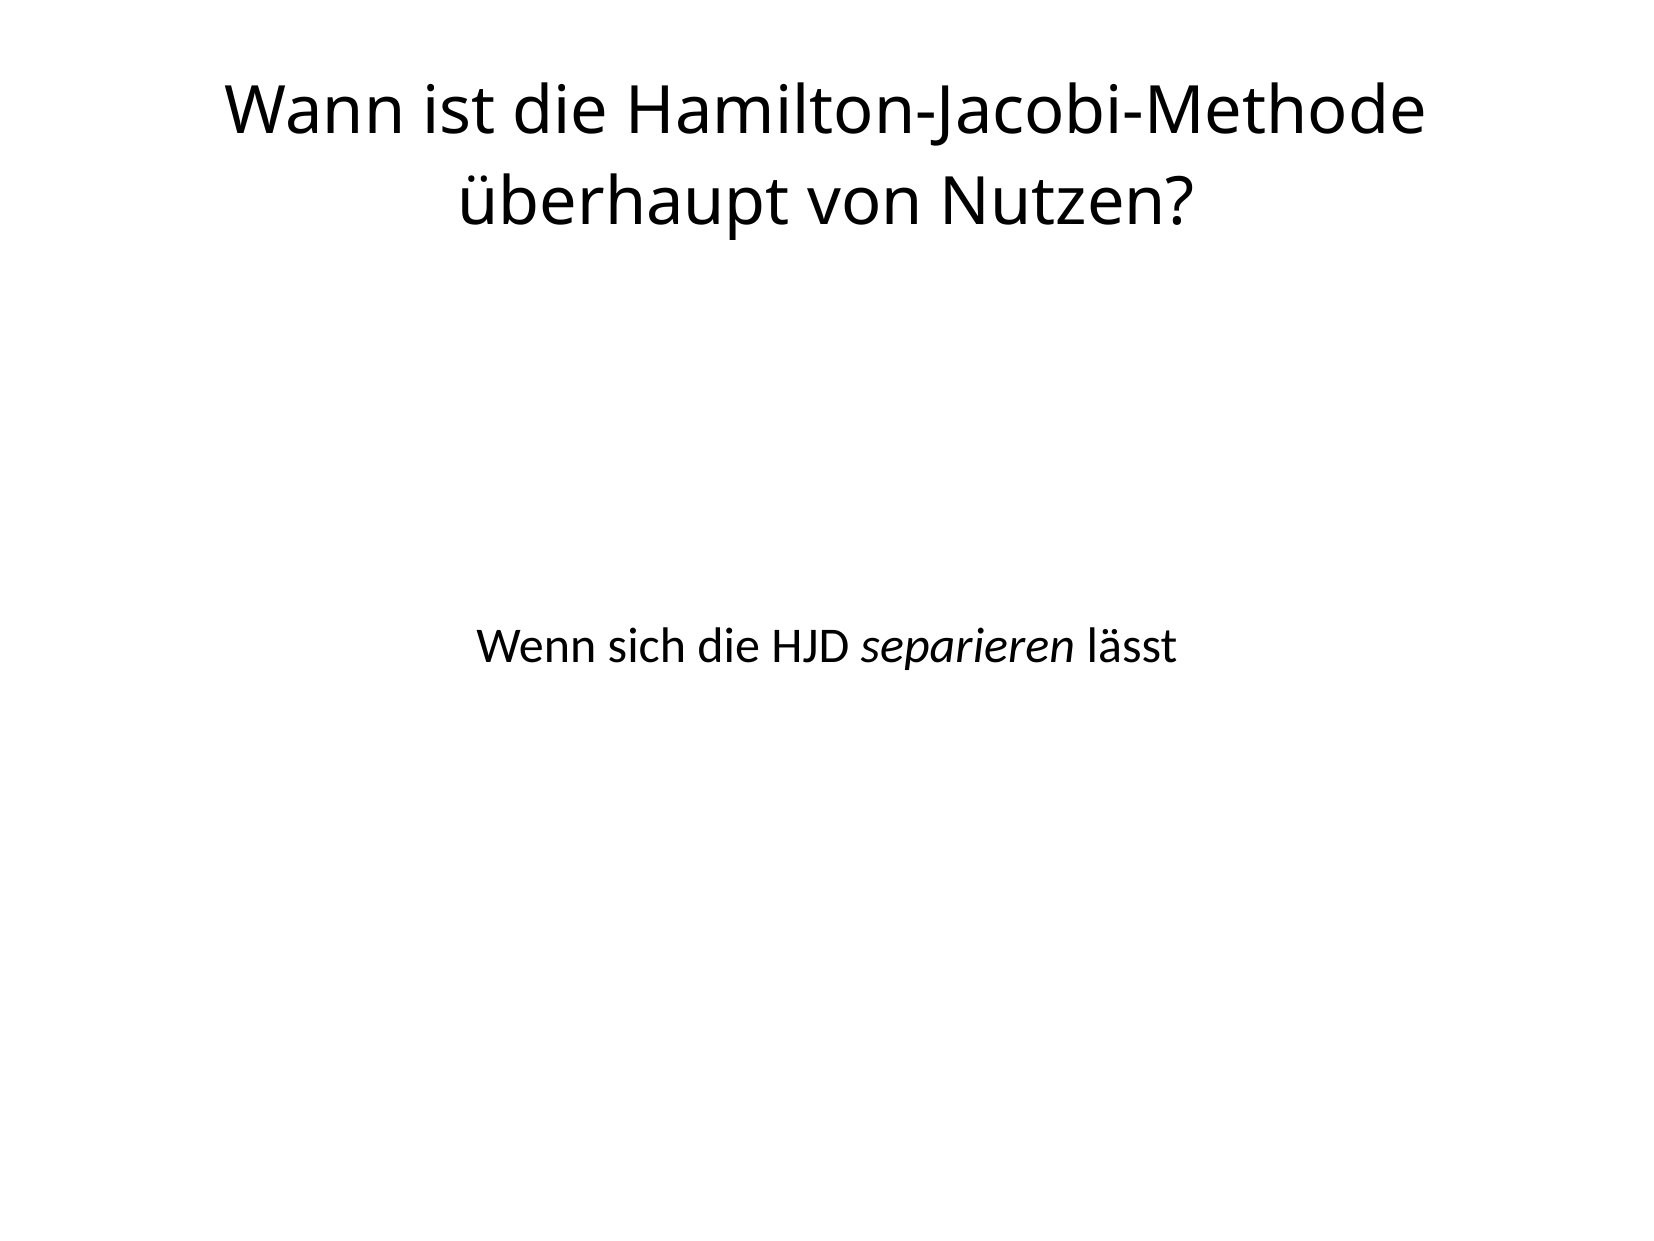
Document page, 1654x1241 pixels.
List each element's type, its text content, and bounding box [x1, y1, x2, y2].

title Wann ist die Hamilton-Jacobi-Methode überhaupt von Nutzen? [82, 49, 1571, 257]
subtitle Wenn sich die HJD separieren lässt [82, 290, 1571, 1010]
